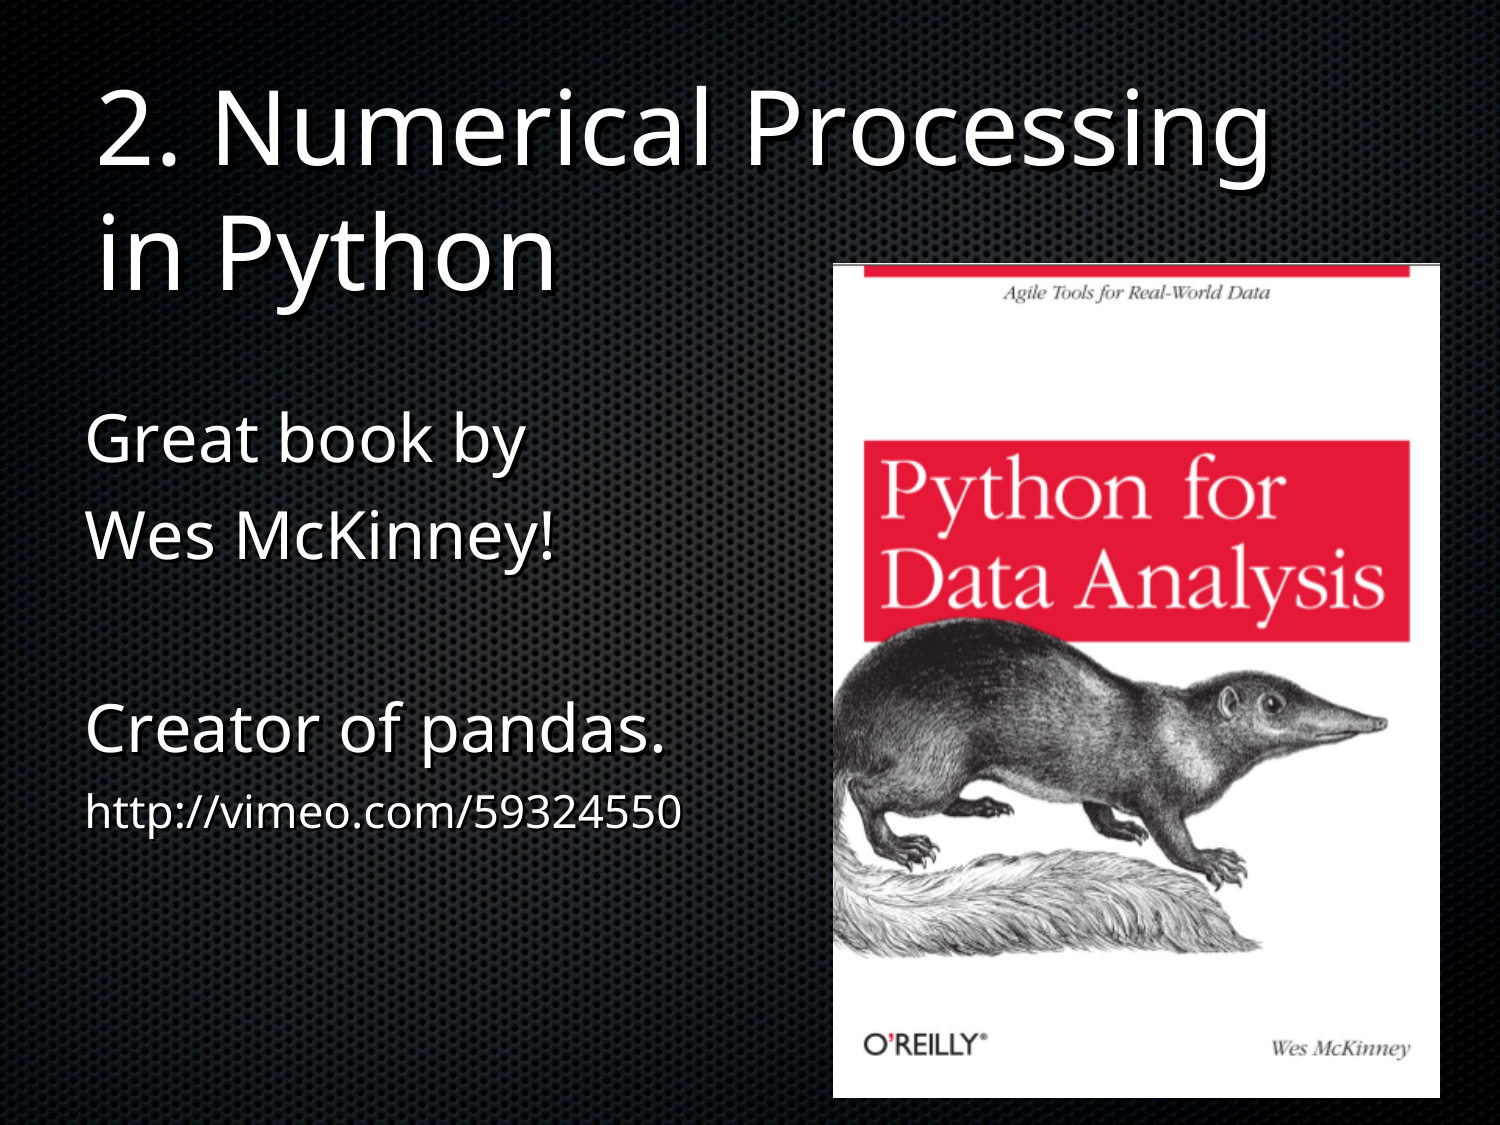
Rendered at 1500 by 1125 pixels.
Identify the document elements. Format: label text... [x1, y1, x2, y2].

list Great book by Wes McKinney! Creator of pandas. http://vimeo.com/59324550 [76, 387, 833, 1075]
picture [0, 0, 1500, 1125]
title 2. Numerical Processing in Python [87, 52, 1392, 320]
